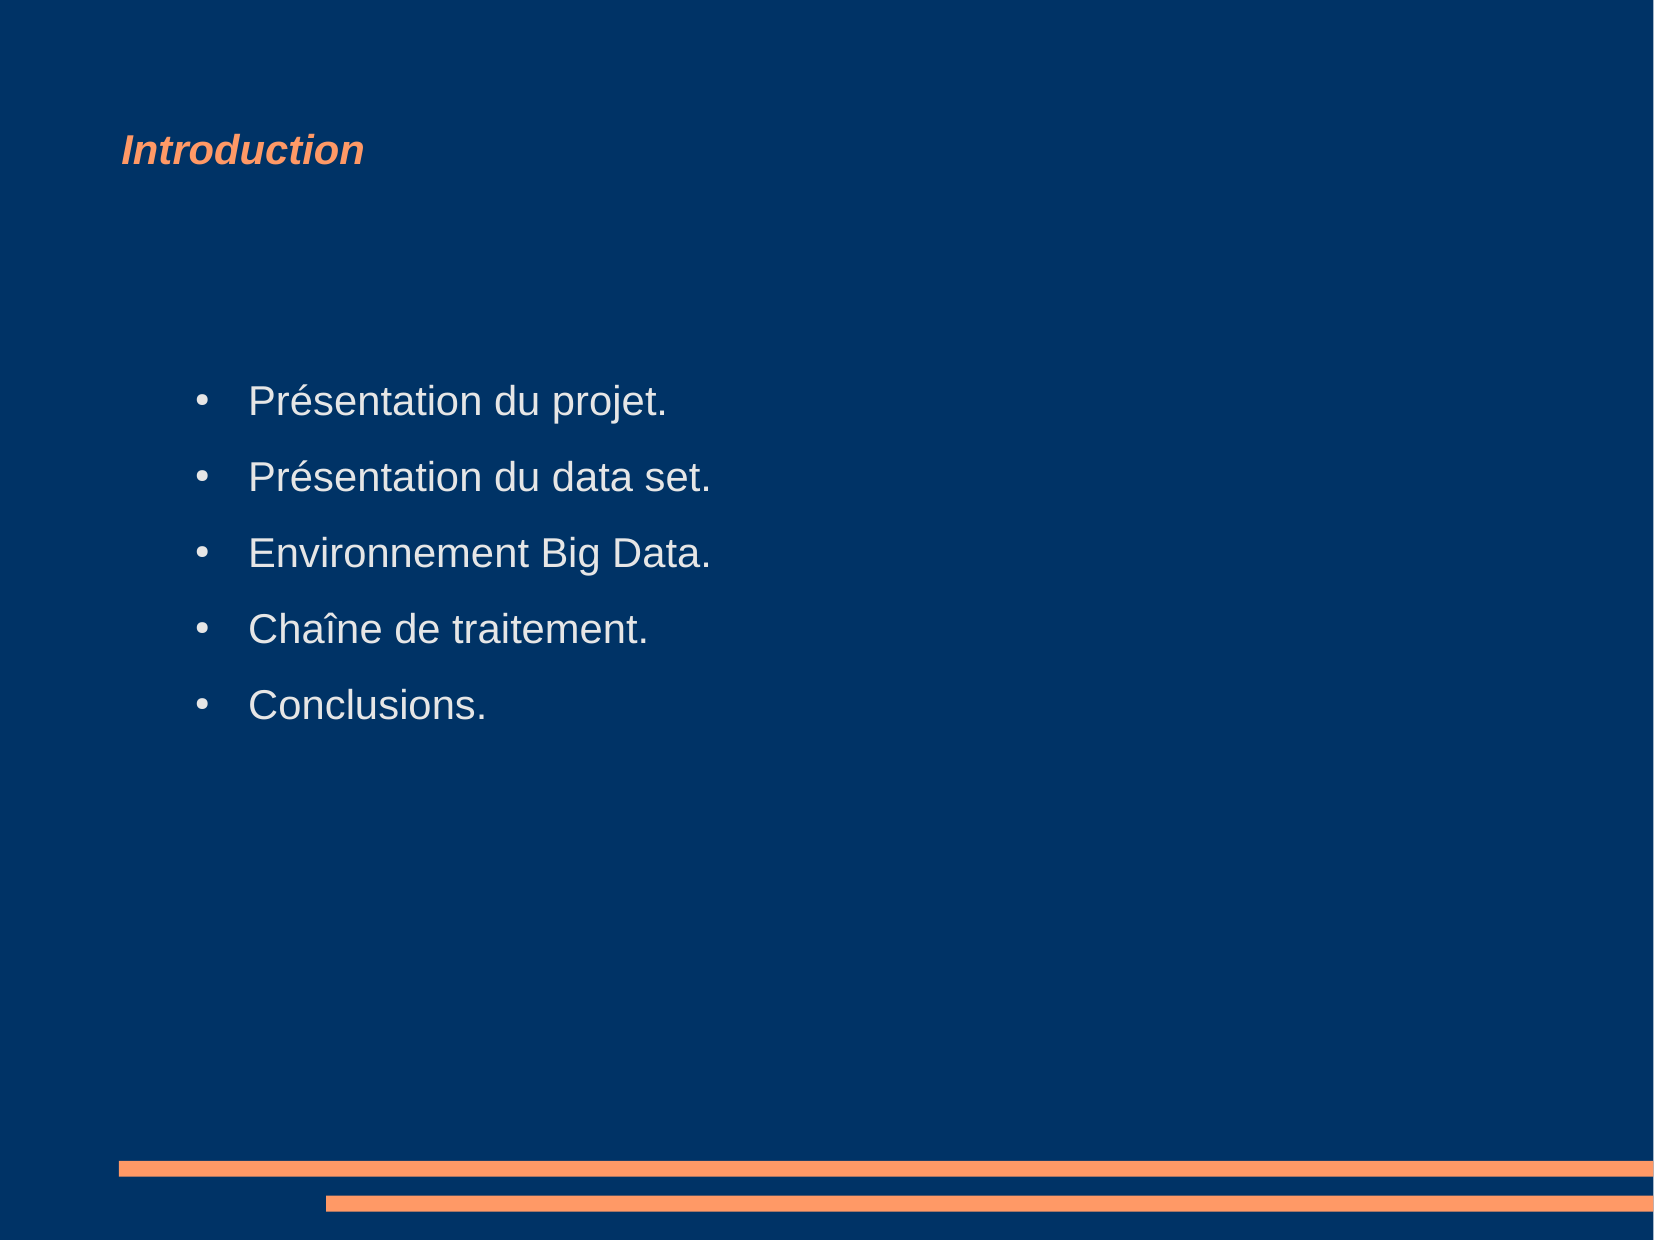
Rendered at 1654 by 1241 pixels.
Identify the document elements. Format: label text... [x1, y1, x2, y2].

list Présentation du projet. Présentation du data set. Environnement Big Data. Chaîne de traitement. Conclusions. [177, 377, 1568, 1052]
title Introduction [121, 46, 1534, 254]
